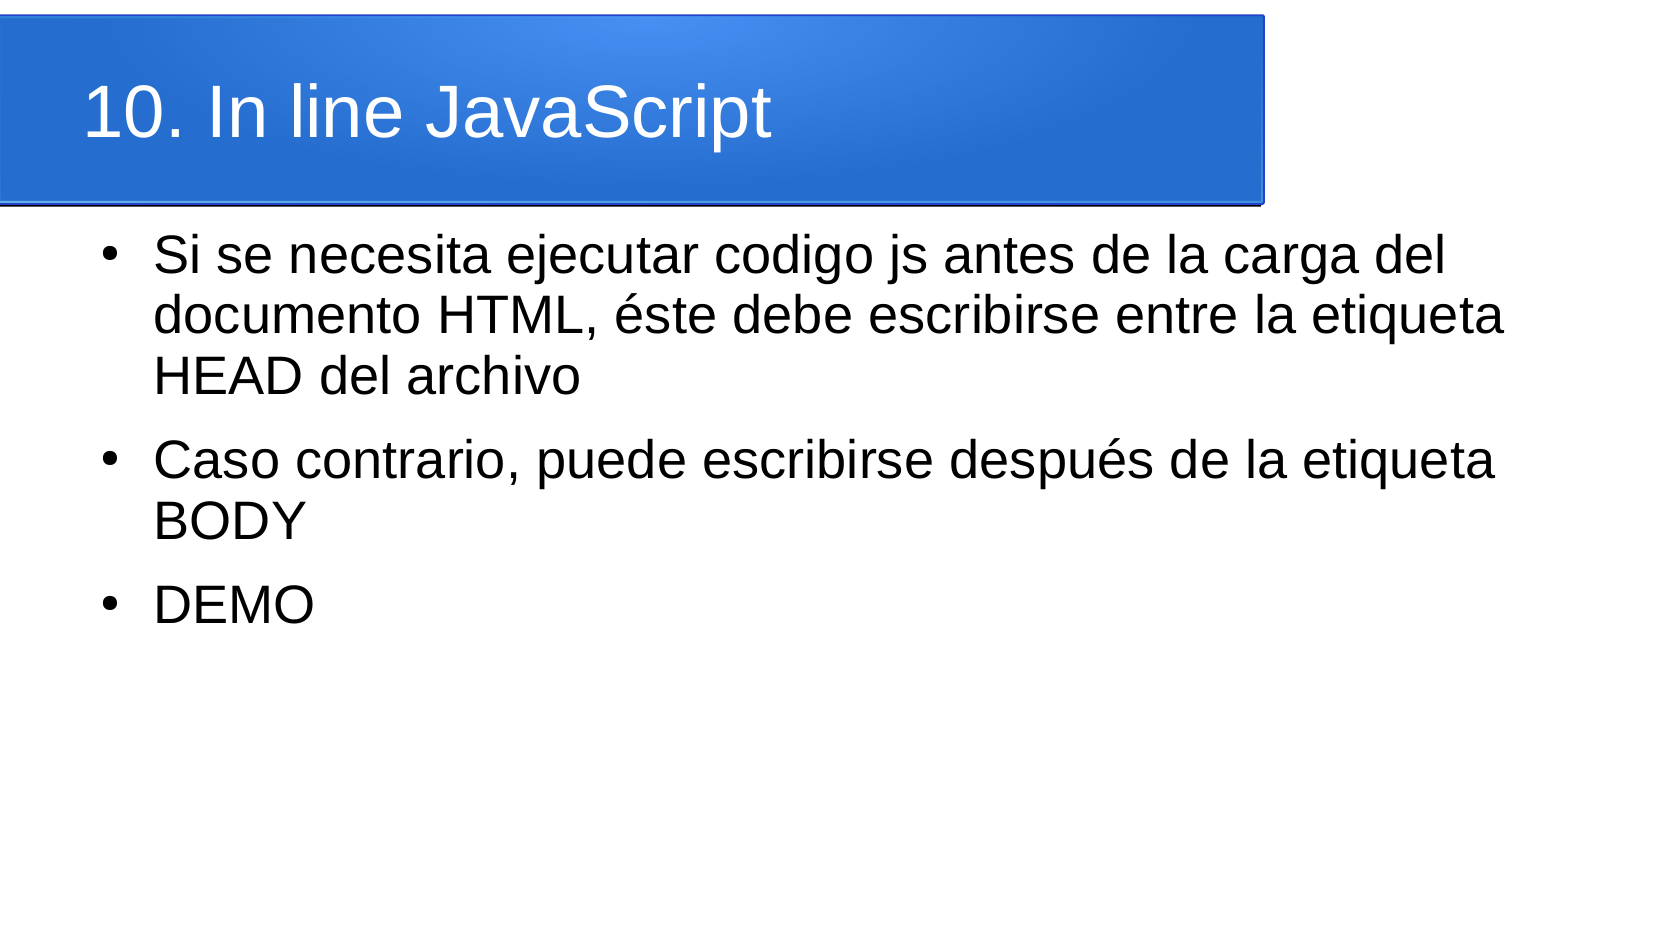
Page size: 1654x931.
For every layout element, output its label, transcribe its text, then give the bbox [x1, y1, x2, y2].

title 10. In line JavaScript [82, 35, 1235, 189]
list Si se necesita ejecutar codigo js antes de la carga del documento HTML, éste debe escribirse entre la etiqueta HEAD del archivo Caso contrario, puede escribirse después de la etiqueta BODY DEMO [82, 224, 1571, 764]
